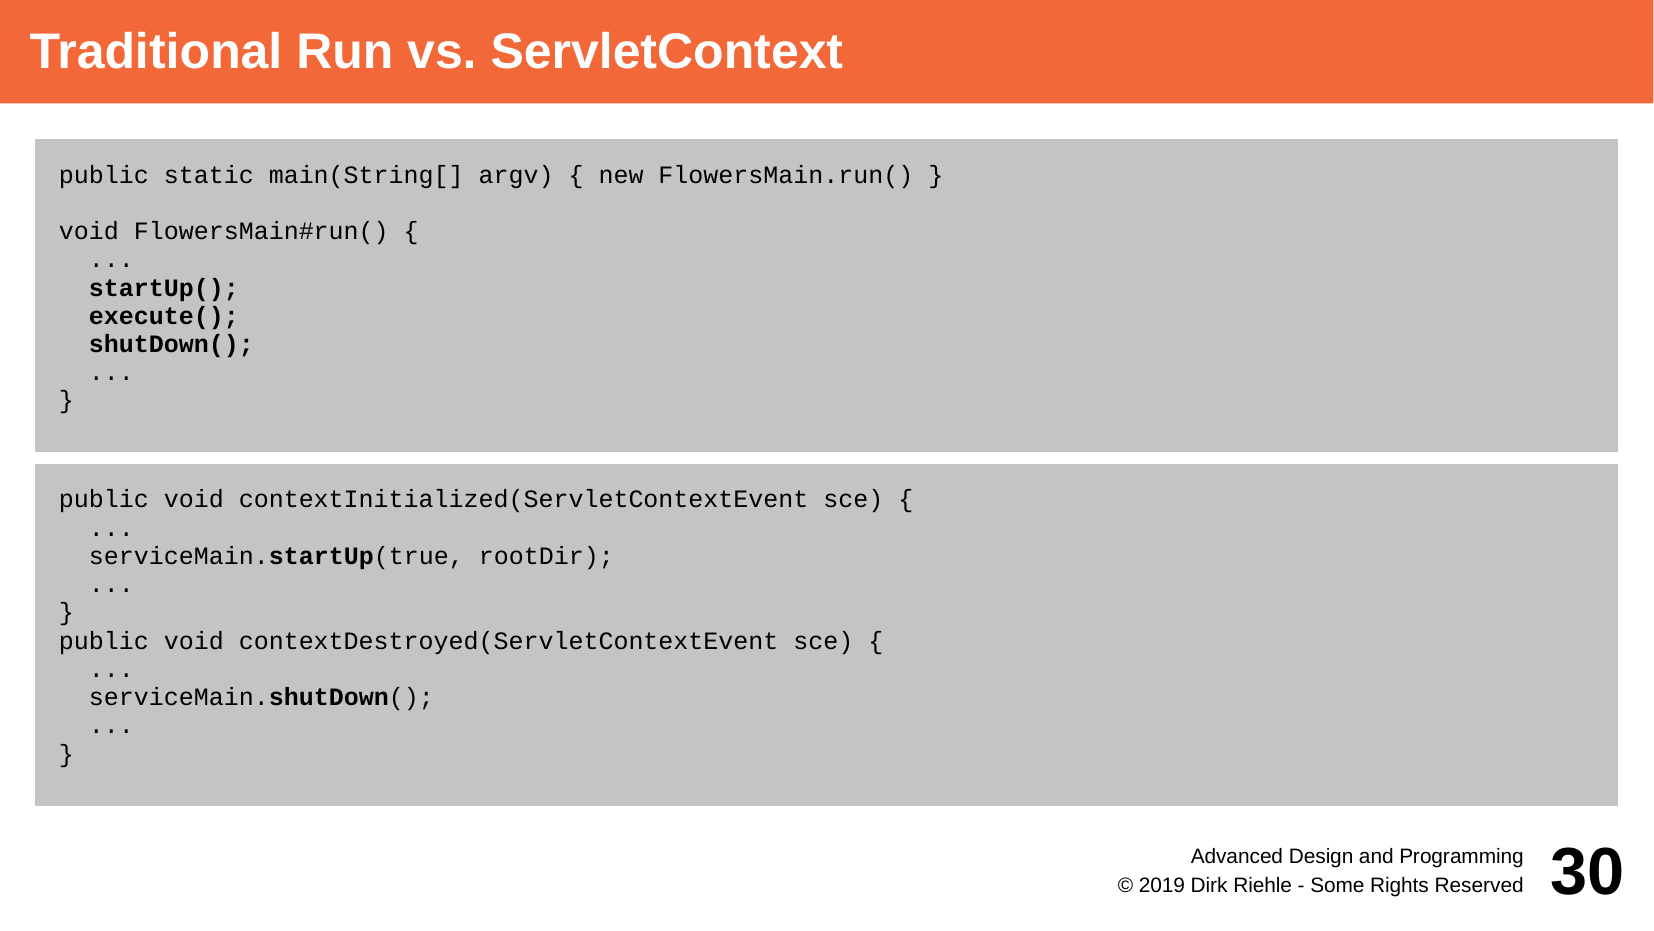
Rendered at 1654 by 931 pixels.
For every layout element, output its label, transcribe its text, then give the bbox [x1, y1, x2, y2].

title Traditional Run vs. ServletContext [0, 0, 1654, 104]
list public void contextInitialized(ServletContextEvent sce) { ... serviceMain.startUp(true, rootDir); ... } public void contextDestroyed(ServletContextEvent sce) { ... serviceMain.shutDown(); ... } [29, 457, 1625, 813]
list public static main(String[] argv) { new FlowersMain.run() } void FlowersMain#run() { ... startUp(); execute(); shutDown(); ... } [29, 132, 1625, 452]
